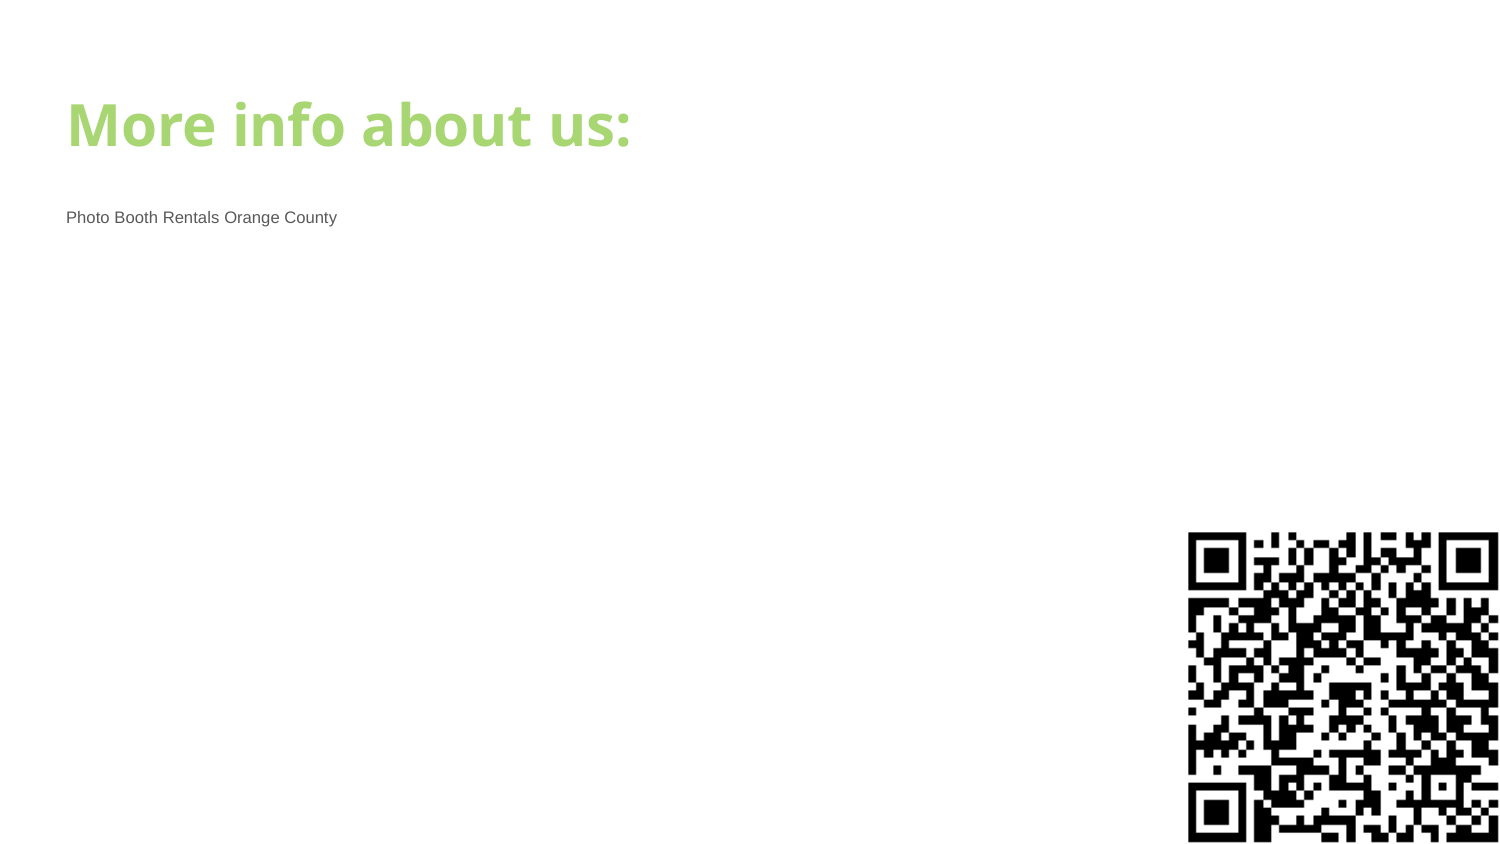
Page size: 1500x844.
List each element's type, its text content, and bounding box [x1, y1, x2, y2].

title More info about us: [51, 72, 1449, 167]
picture [1187, 531, 1500, 844]
list Photo Booth Rentals Orange County [51, 189, 1449, 750]
